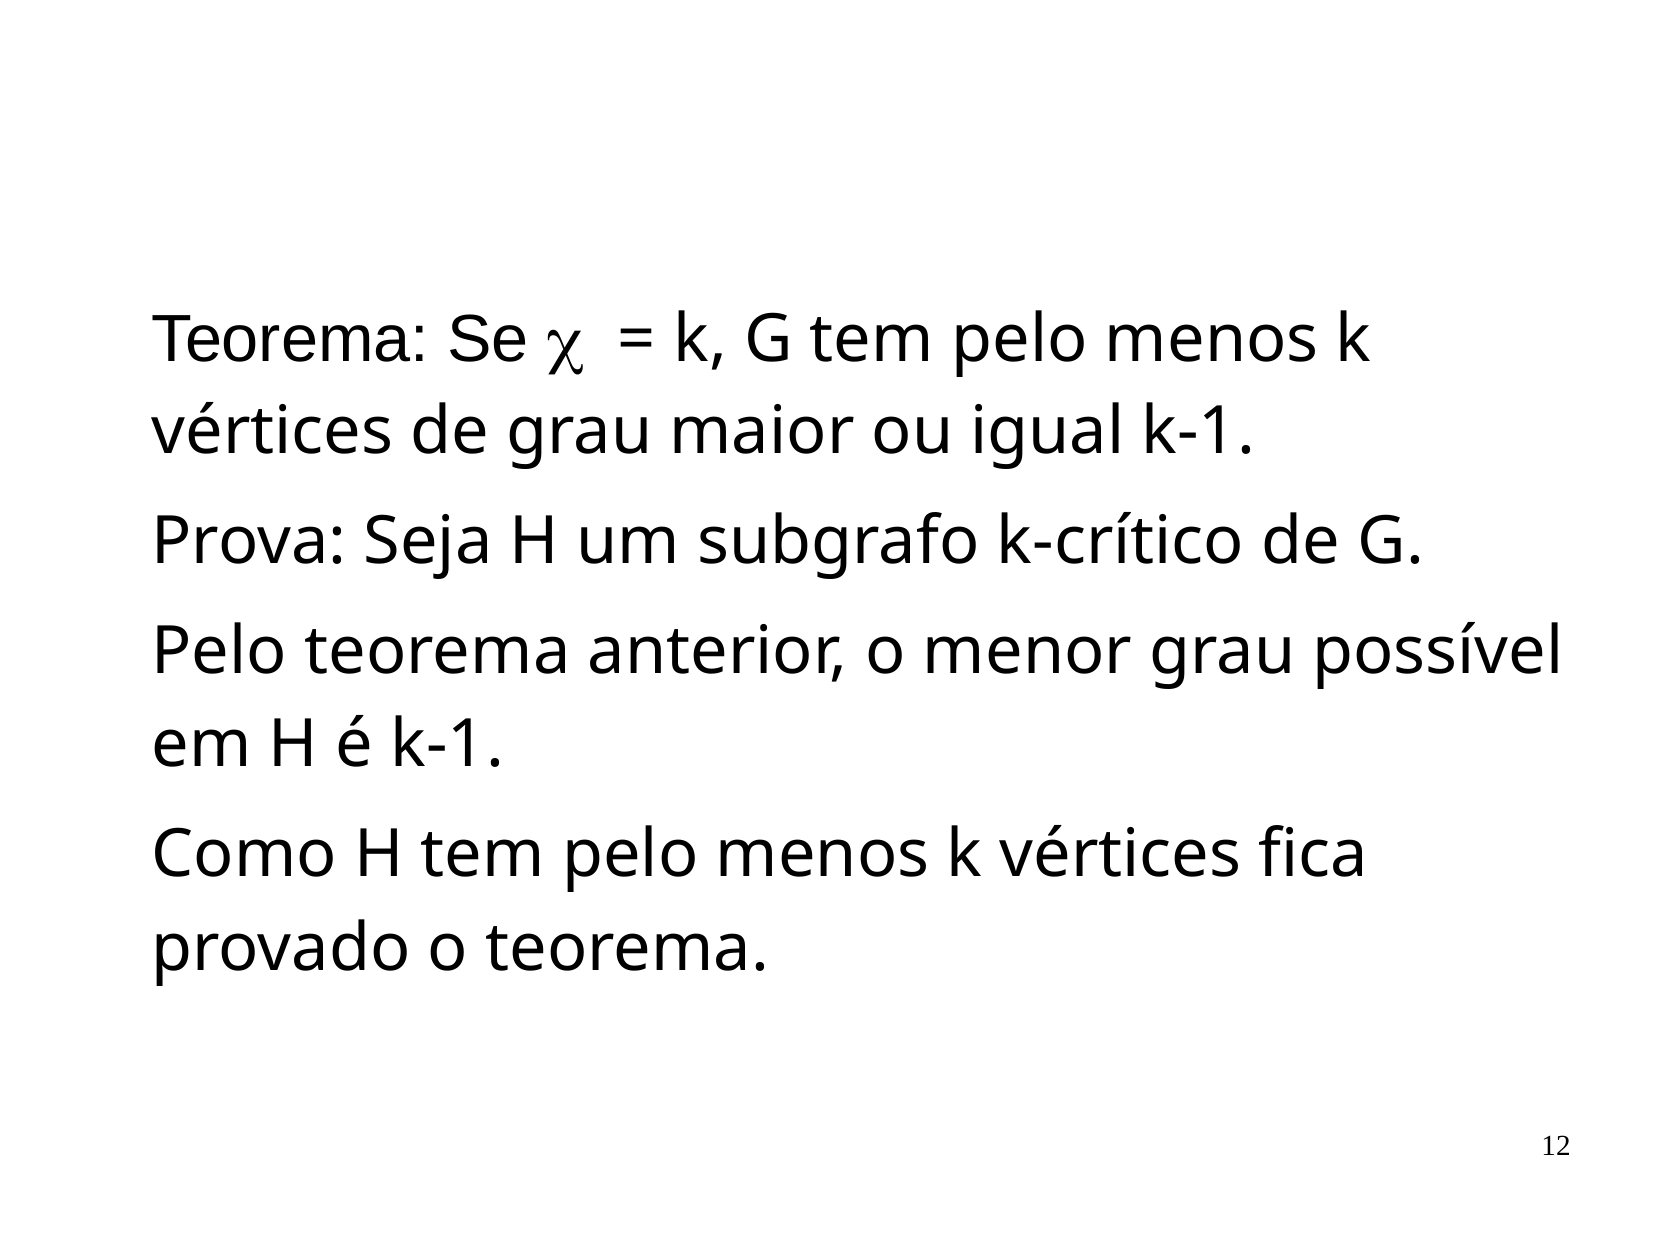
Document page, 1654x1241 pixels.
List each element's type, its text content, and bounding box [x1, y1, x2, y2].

list Teorema: Se = k, G tem pelo menos k vértices de grau maior ou igual k-1. Prova: Seja H um subgrafo k-crítico de G. Pelo teorema anterior, o menor grau possível em H é k-1. Como H tem pelo menos k vértices fica provado o teorema. [151, 289, 1598, 1004]
